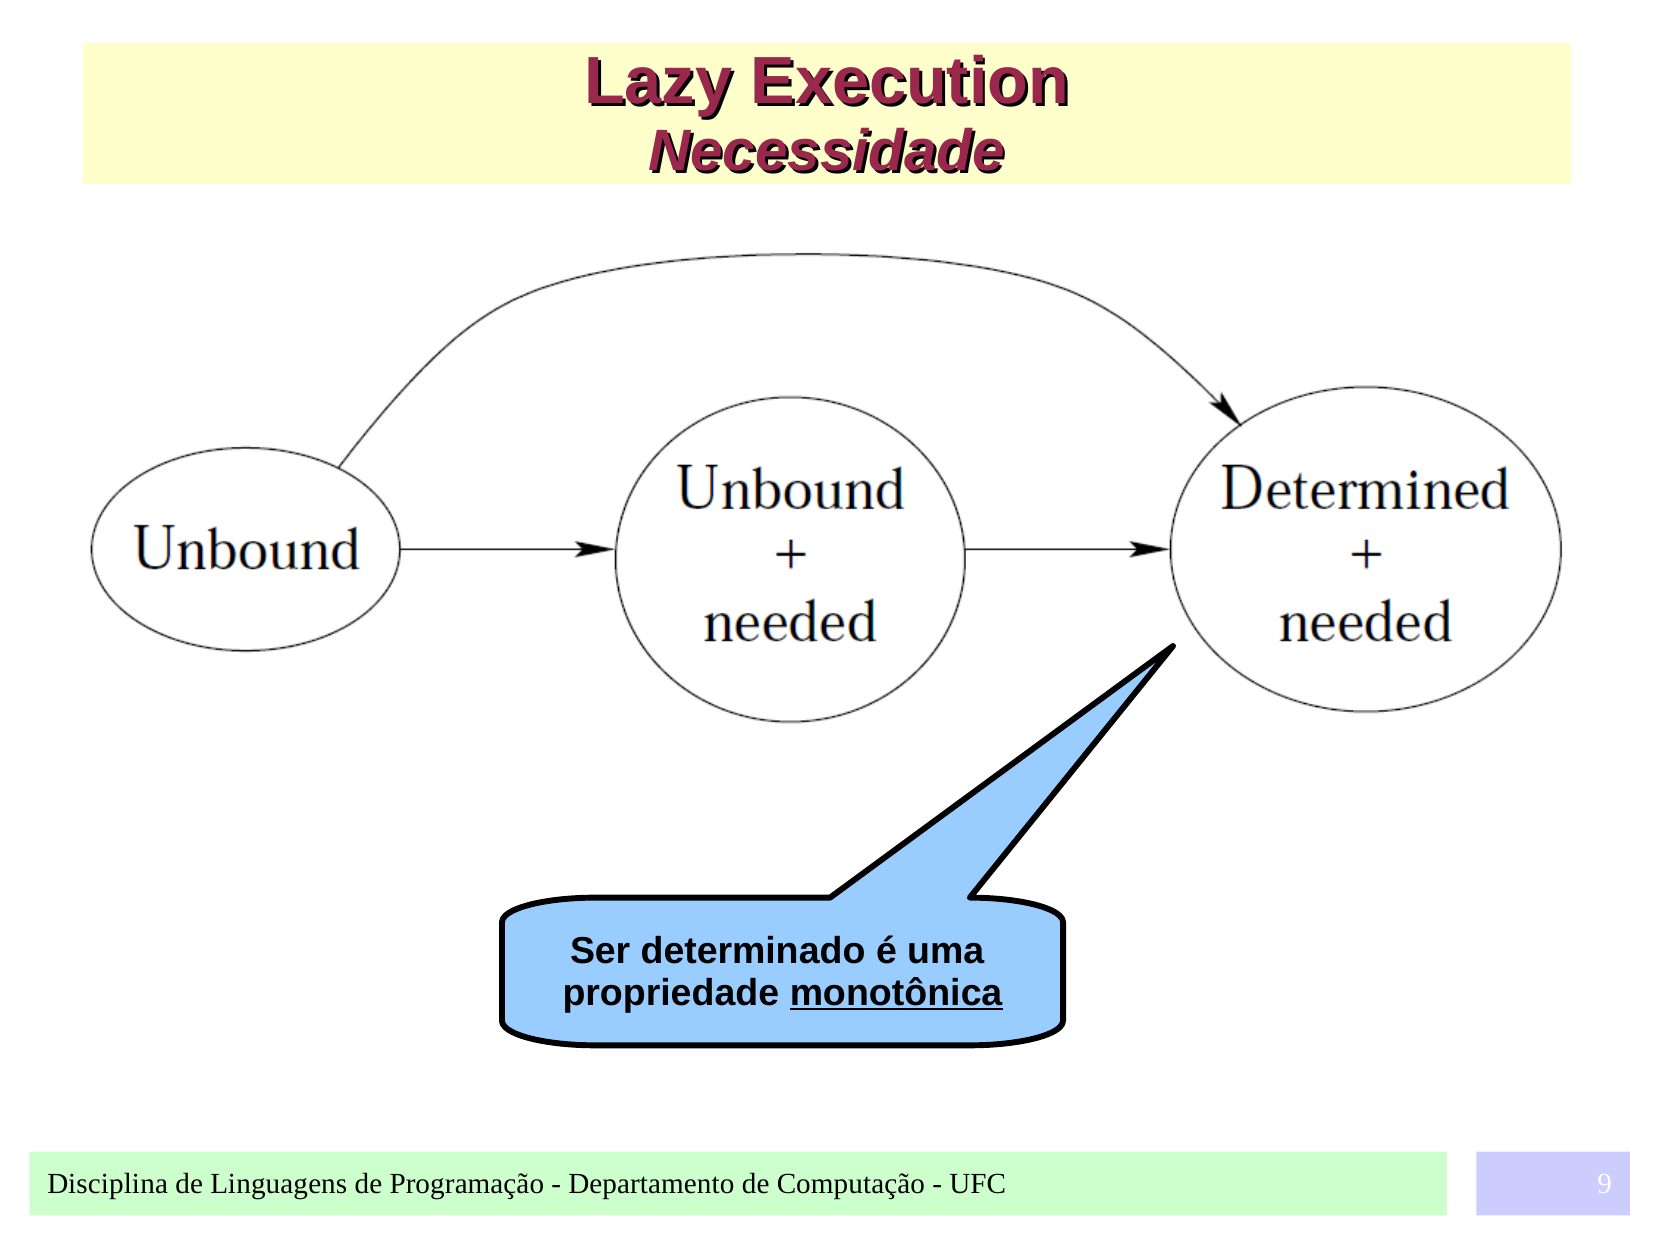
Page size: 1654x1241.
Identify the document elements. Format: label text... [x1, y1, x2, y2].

text_box Ser determinado é uma propriedade monotônica [501, 646, 1174, 1046]
title Lazy Execution Necessidade [82, 42, 1571, 184]
picture [88, 249, 1565, 731]
